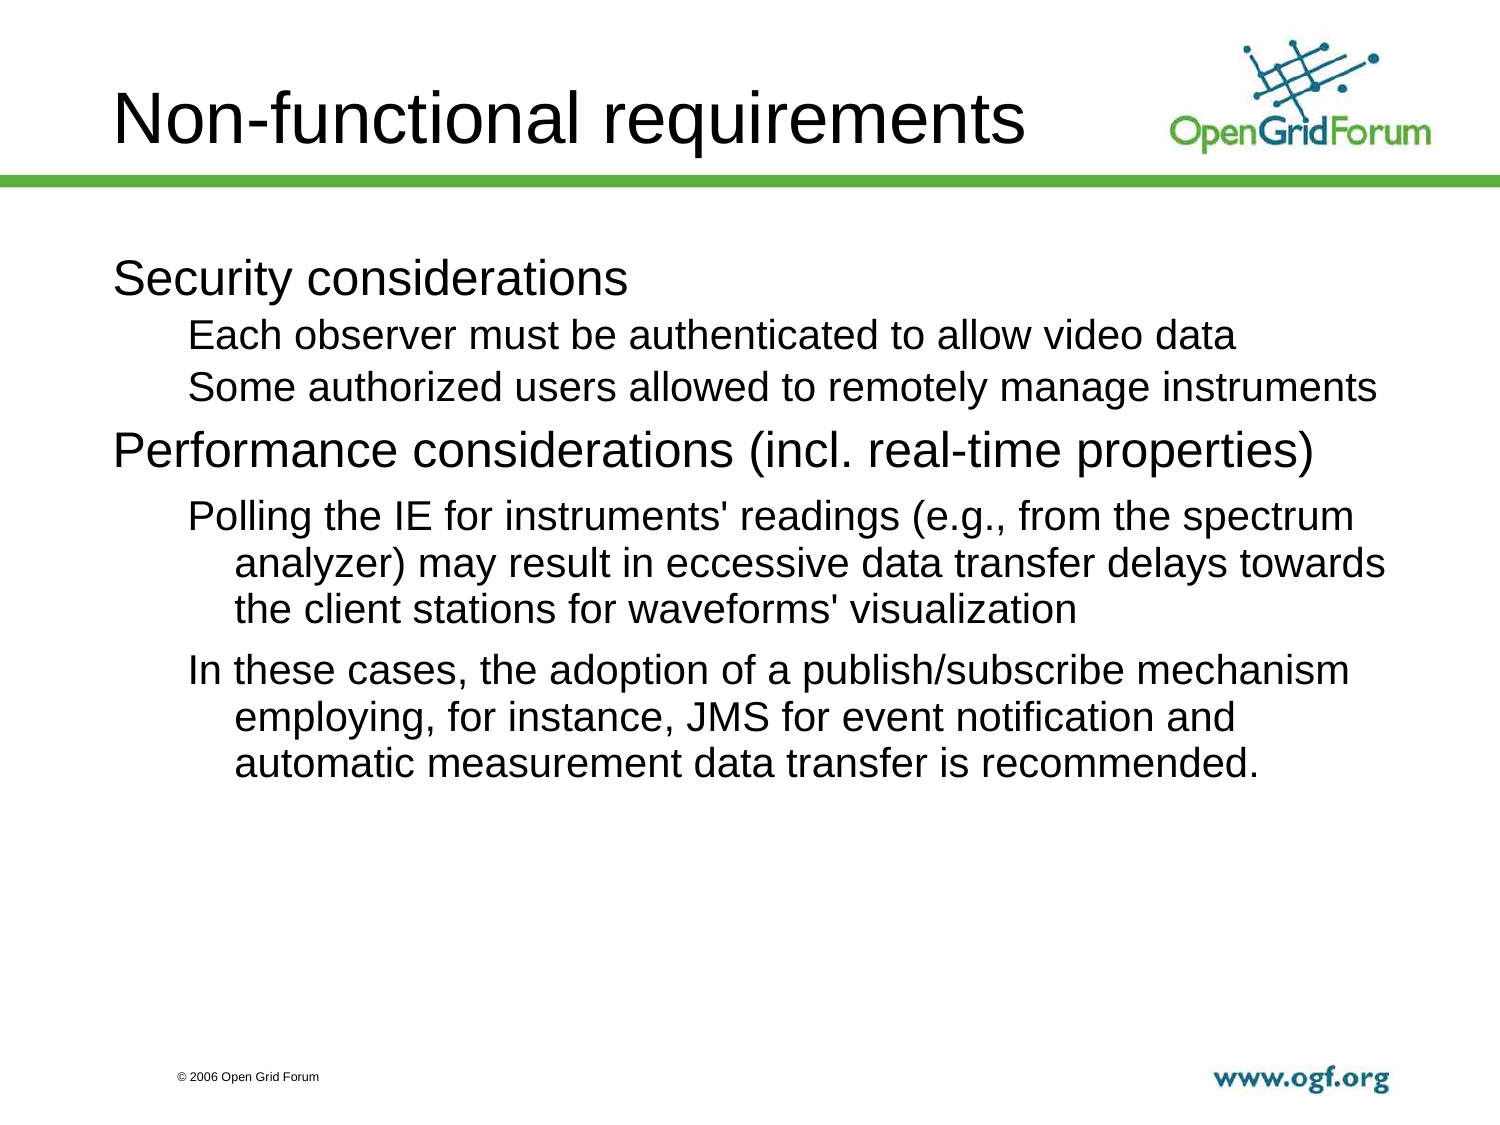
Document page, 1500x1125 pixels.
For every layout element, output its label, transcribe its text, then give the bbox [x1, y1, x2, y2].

picture [0, 188, 1500, 1125]
title Non-functional requirements [112, 77, 1388, 160]
list Security considerations Each observer must be authenticated to allow video data Some authorized users allowed to remotely manage instruments Performance considerations (incl. real-time properties) Polling the IE for instruments' readings (e.g., from the spectrum analyzer) may result in eccessive data transfer delays towards the client stations for waveforms' visualization In these cases, the adoption of a publish/subscribe mechanism employing, for instance, JMS for event notification and automatic measurement data transfer is recommended. [112, 249, 1388, 829]
picture [0, 0, 1500, 174]
